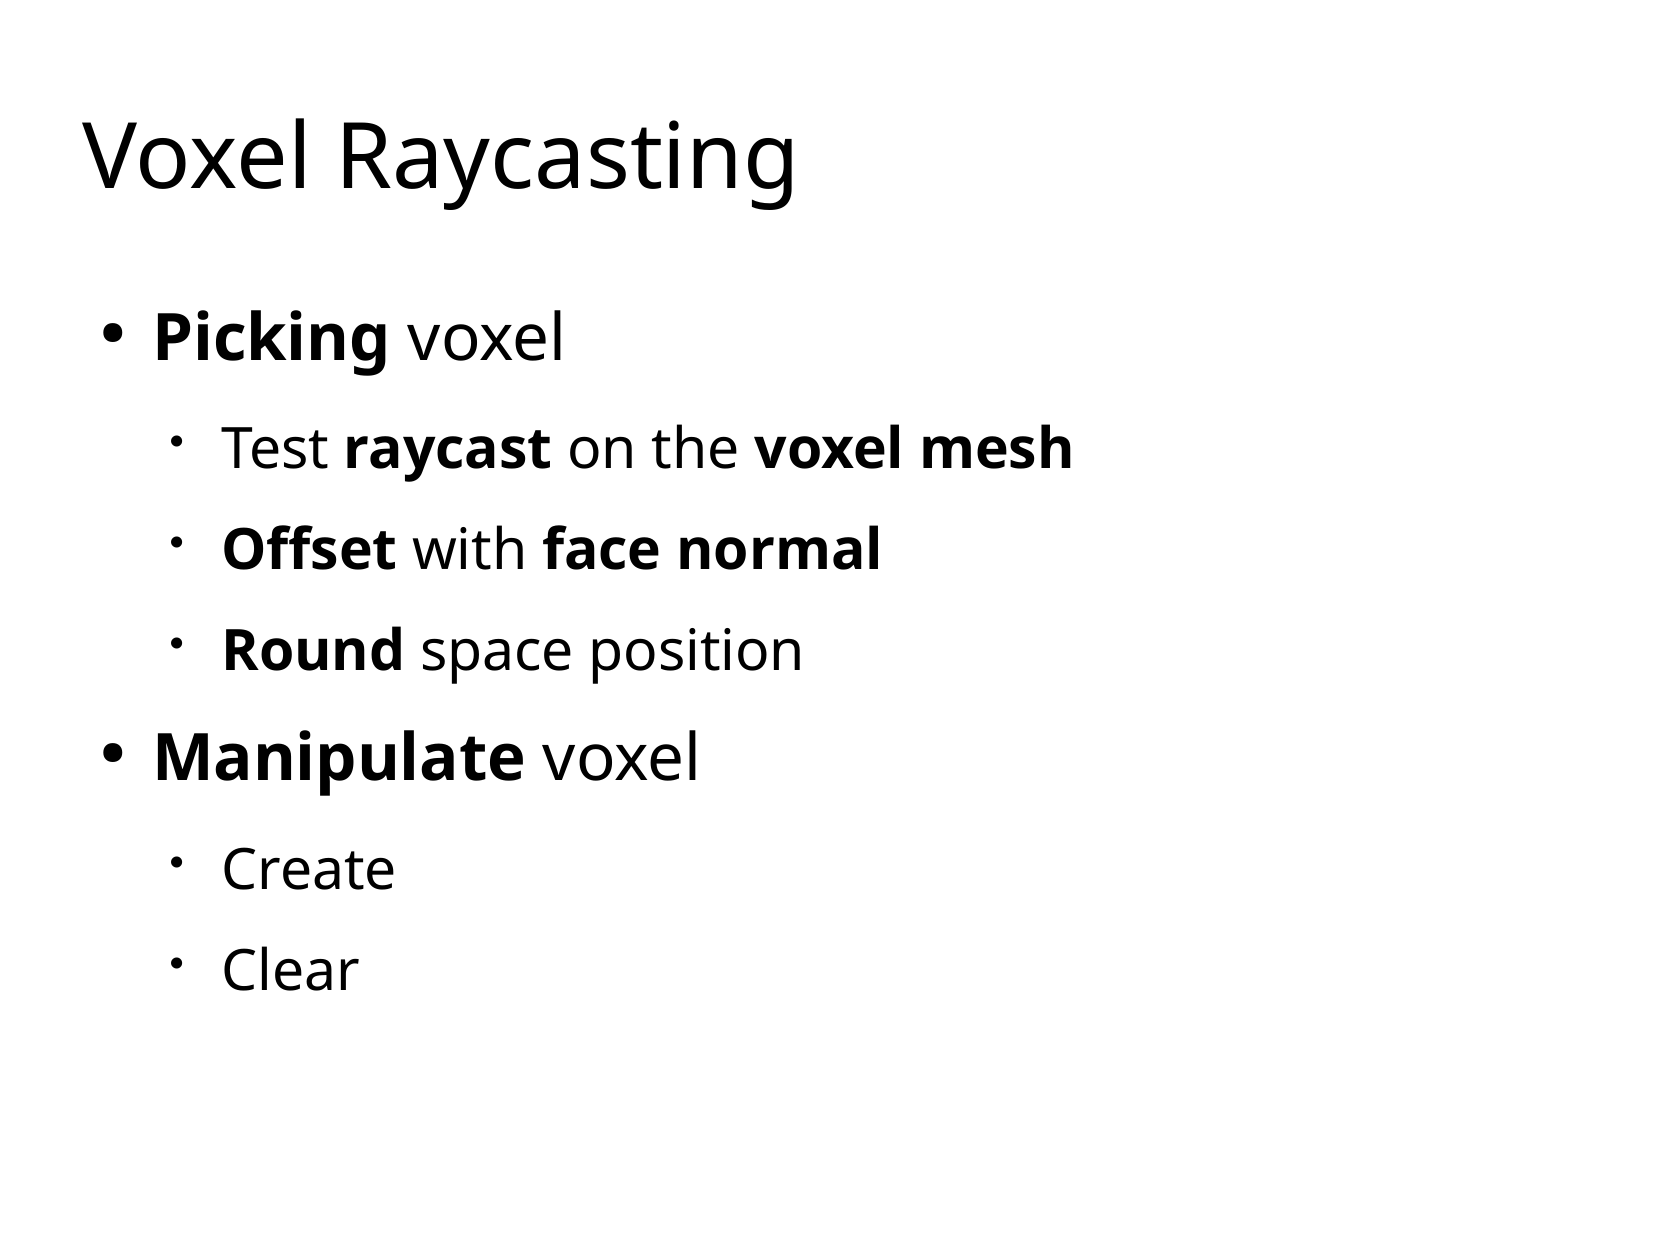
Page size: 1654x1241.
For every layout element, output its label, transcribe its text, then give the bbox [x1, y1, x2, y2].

title Voxel Raycasting [82, 49, 1571, 257]
list Picking voxel Test raycast on the voxel mesh Offset with face normal Round space position Manipulate voxel Create Clear [82, 290, 1571, 1010]
